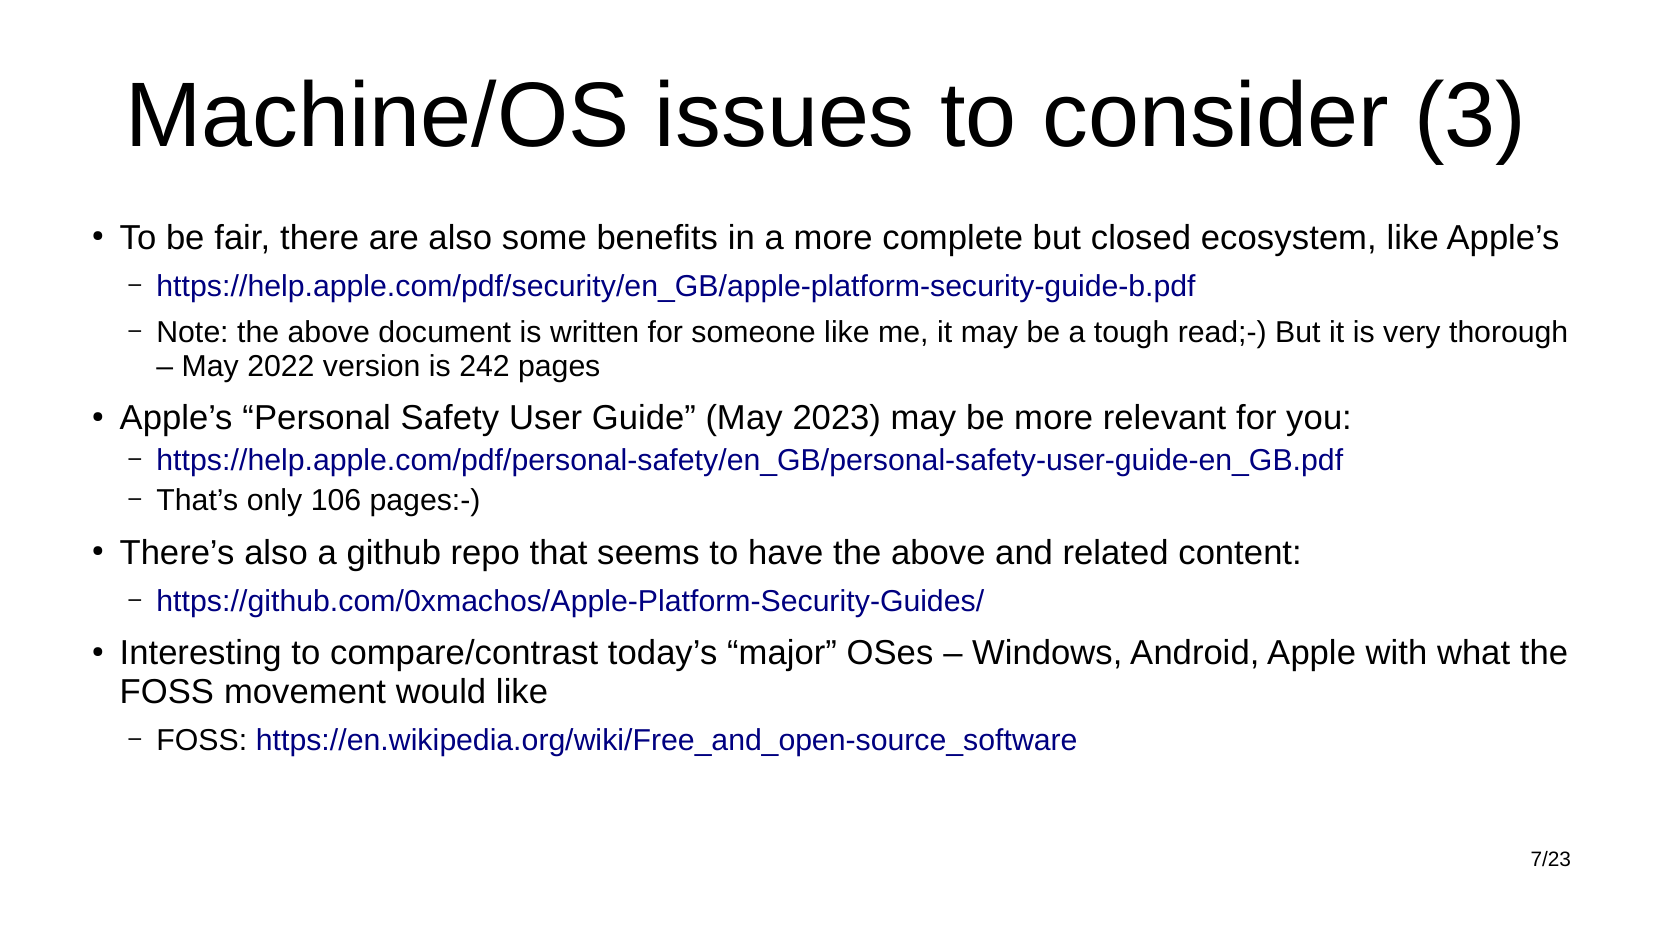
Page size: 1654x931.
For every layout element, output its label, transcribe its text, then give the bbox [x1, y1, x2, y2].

title Machine/OS issues to consider (3) [82, 37, 1571, 193]
list To be fair, there are also some benefits in a more complete but closed ecosystem, like Apple’s https://help.apple.com/pdf/security/en_GB/apple-platform-security-guide-b.pdf Note: the above document is written for someone like me, it may be a tough read;-) But it is very thorough – May 2022 version is 242 pages Apple’s “Personal Safety User Guide” (May 2023) may be more relevant for you: https://help.apple.com/pdf/personal-safety/en_GB/personal-safety-user-guide-en_GB.pdf That’s only 106 pages:-) There’s also a github repo that seems to have the above and related content: https://github.com/0xmachos/Apple-Platform-Security-Guides/ Interesting to compare/contrast today’s “major” OSes – Windows, Android, Apple with what the FOSS movement would like FOSS: https://en.wikipedia.org/wiki/Free_and_open-source_software [82, 217, 1571, 758]
